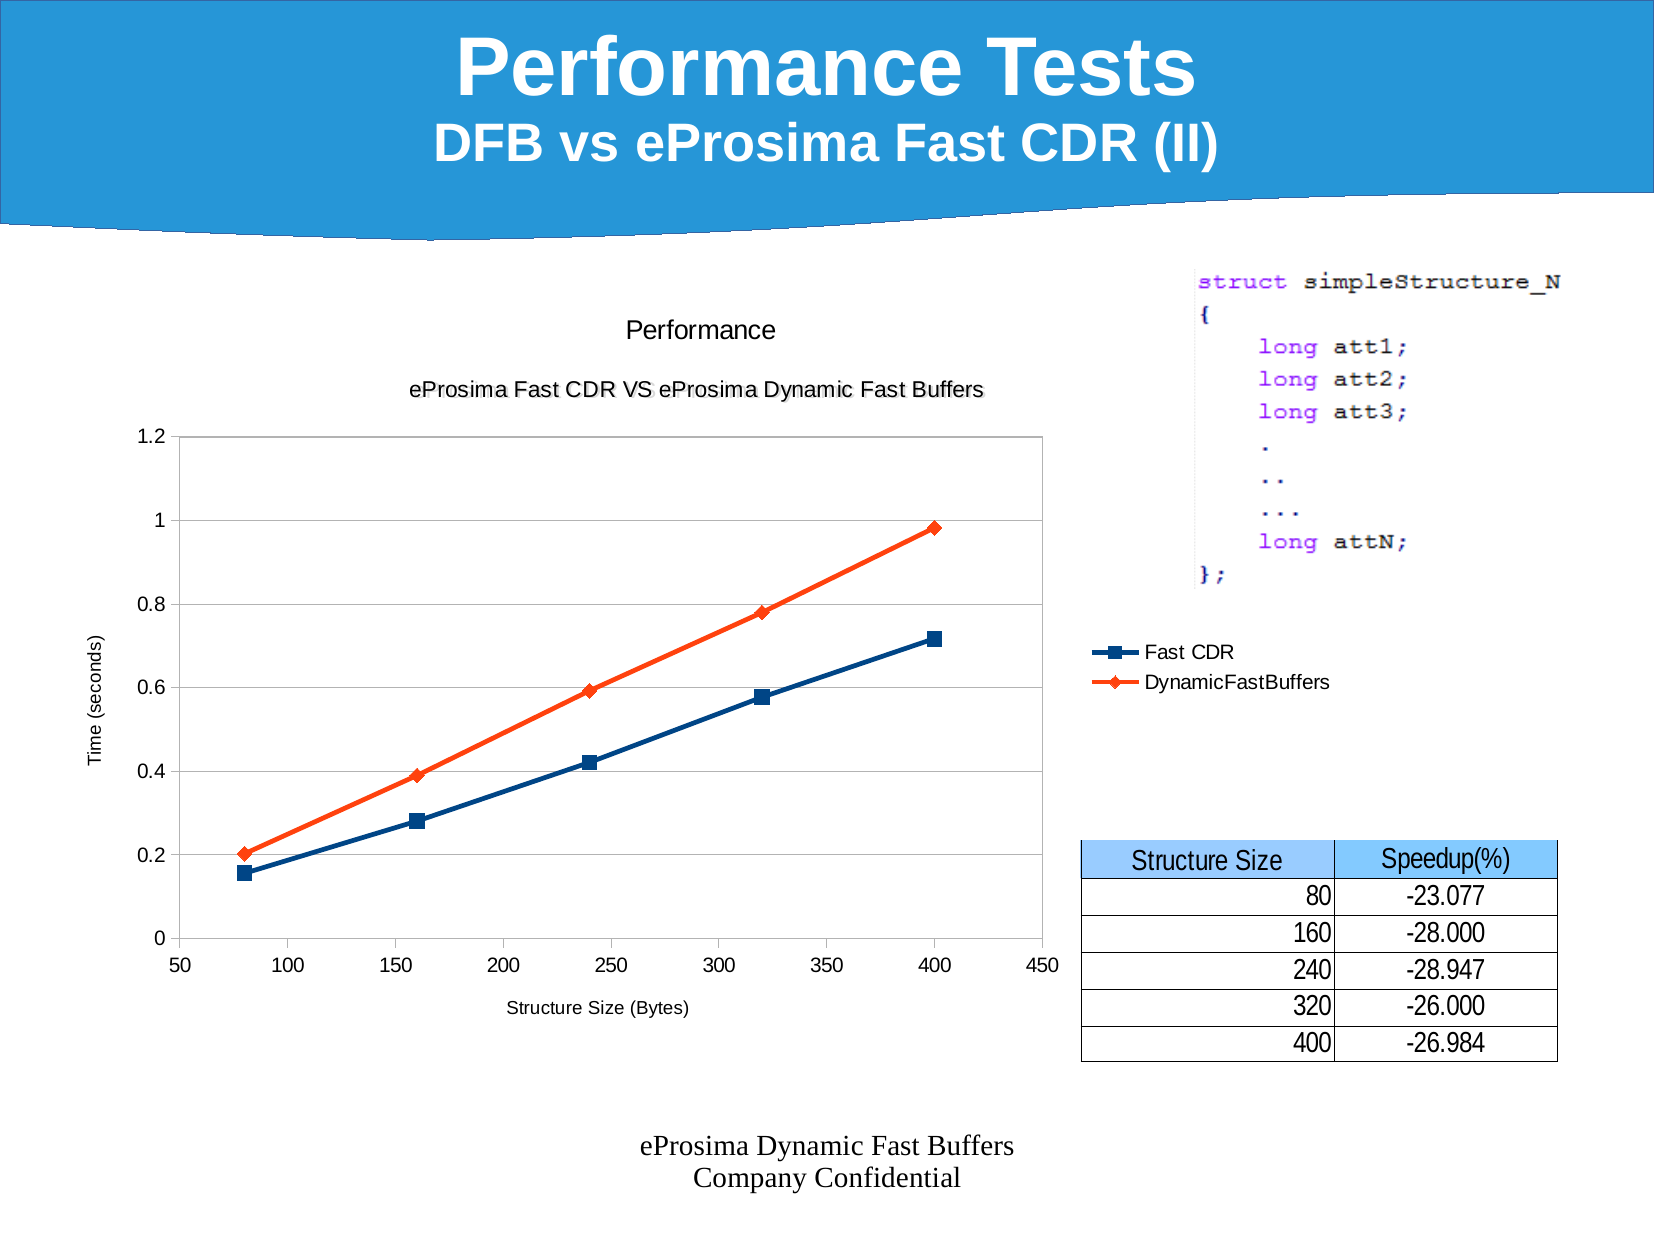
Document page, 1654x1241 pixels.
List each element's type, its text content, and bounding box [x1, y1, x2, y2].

picture [1194, 269, 1576, 589]
picture [1080, 840, 1561, 1066]
chart [51, 285, 1351, 1051]
text_box Performance Tests DFB vs eProsima Fast CDR (II) [0, 0, 1654, 241]
picture [405, 369, 990, 410]
